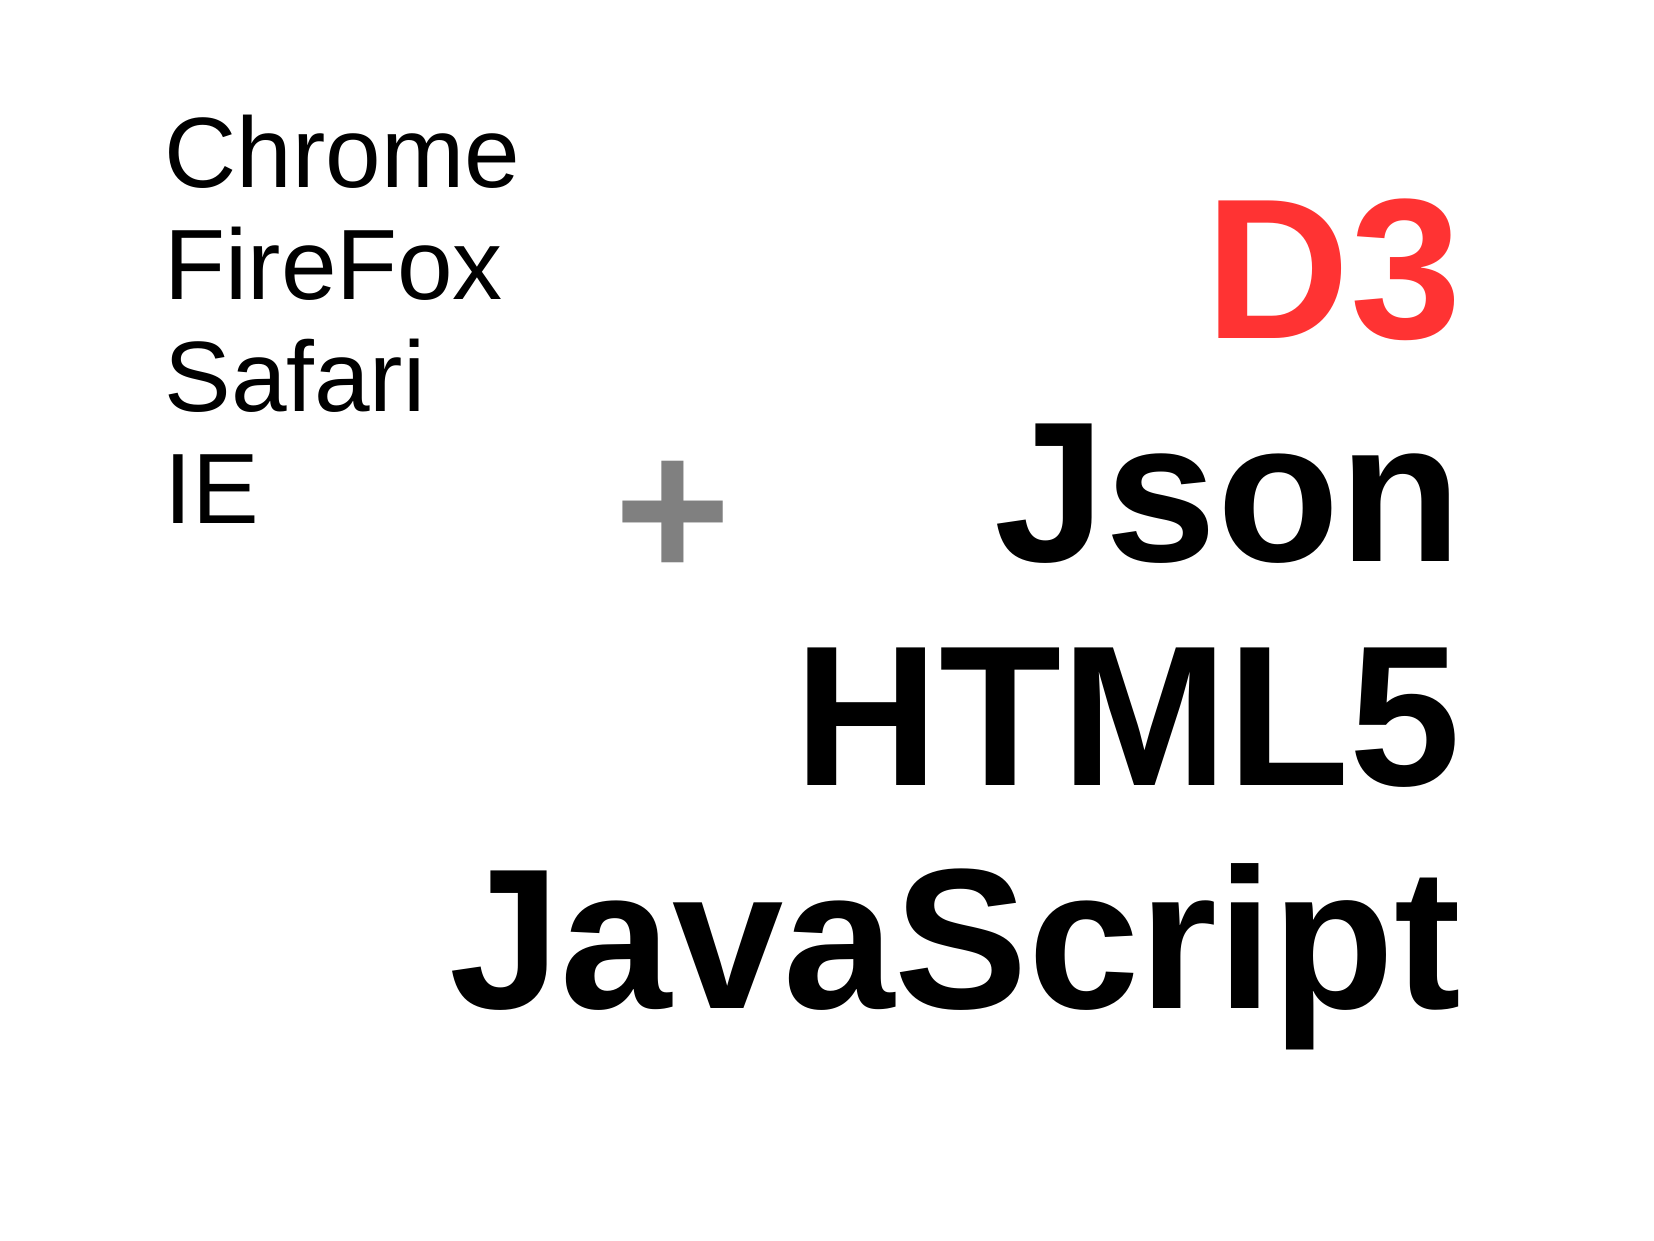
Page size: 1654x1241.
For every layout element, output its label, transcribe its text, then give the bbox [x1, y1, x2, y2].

text_box Chrome FireFox Safari IE [150, 90, 991, 604]
text_box + [600, 390, 747, 629]
text_box D3 Json HTML5 JavaScript [435, 150, 1591, 1227]
